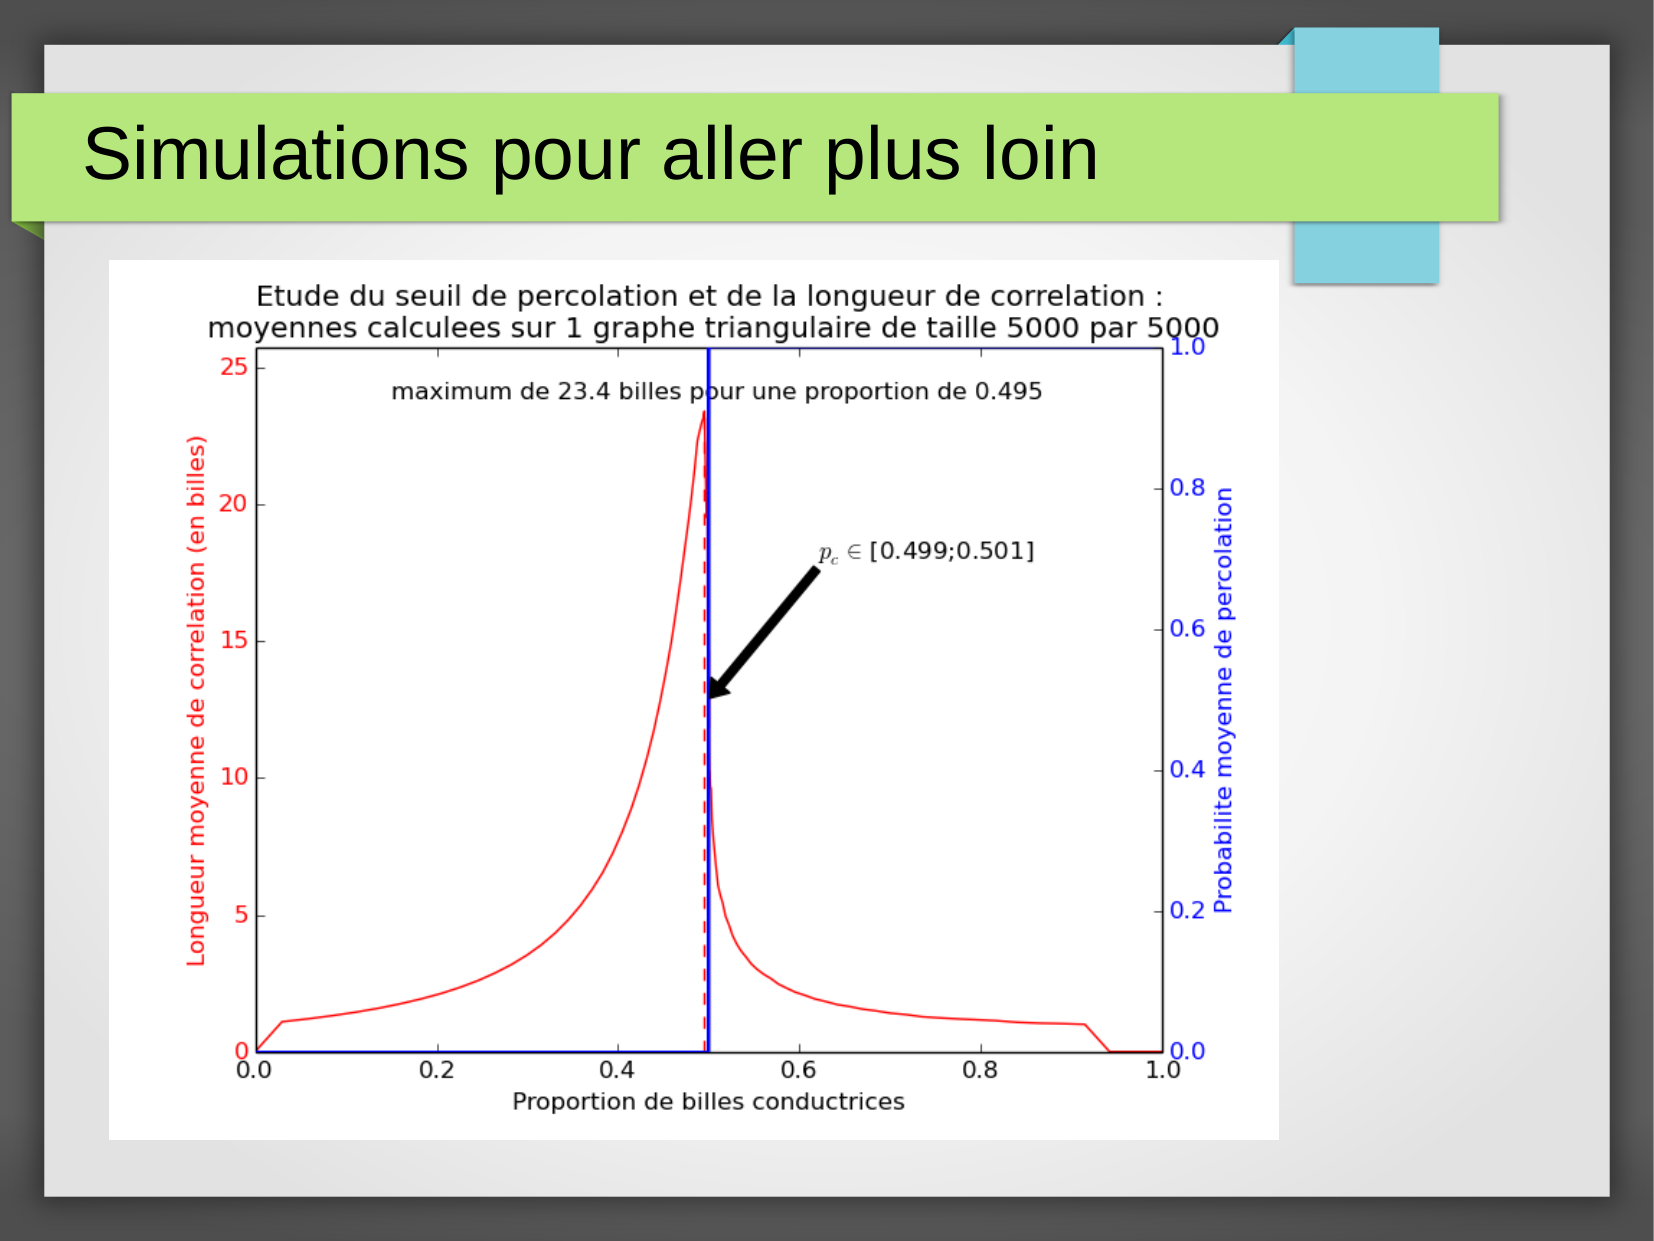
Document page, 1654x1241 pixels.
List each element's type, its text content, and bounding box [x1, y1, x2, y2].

title Simulations pour aller plus loin [82, 94, 1264, 213]
picture [0, 0, 1654, 1241]
